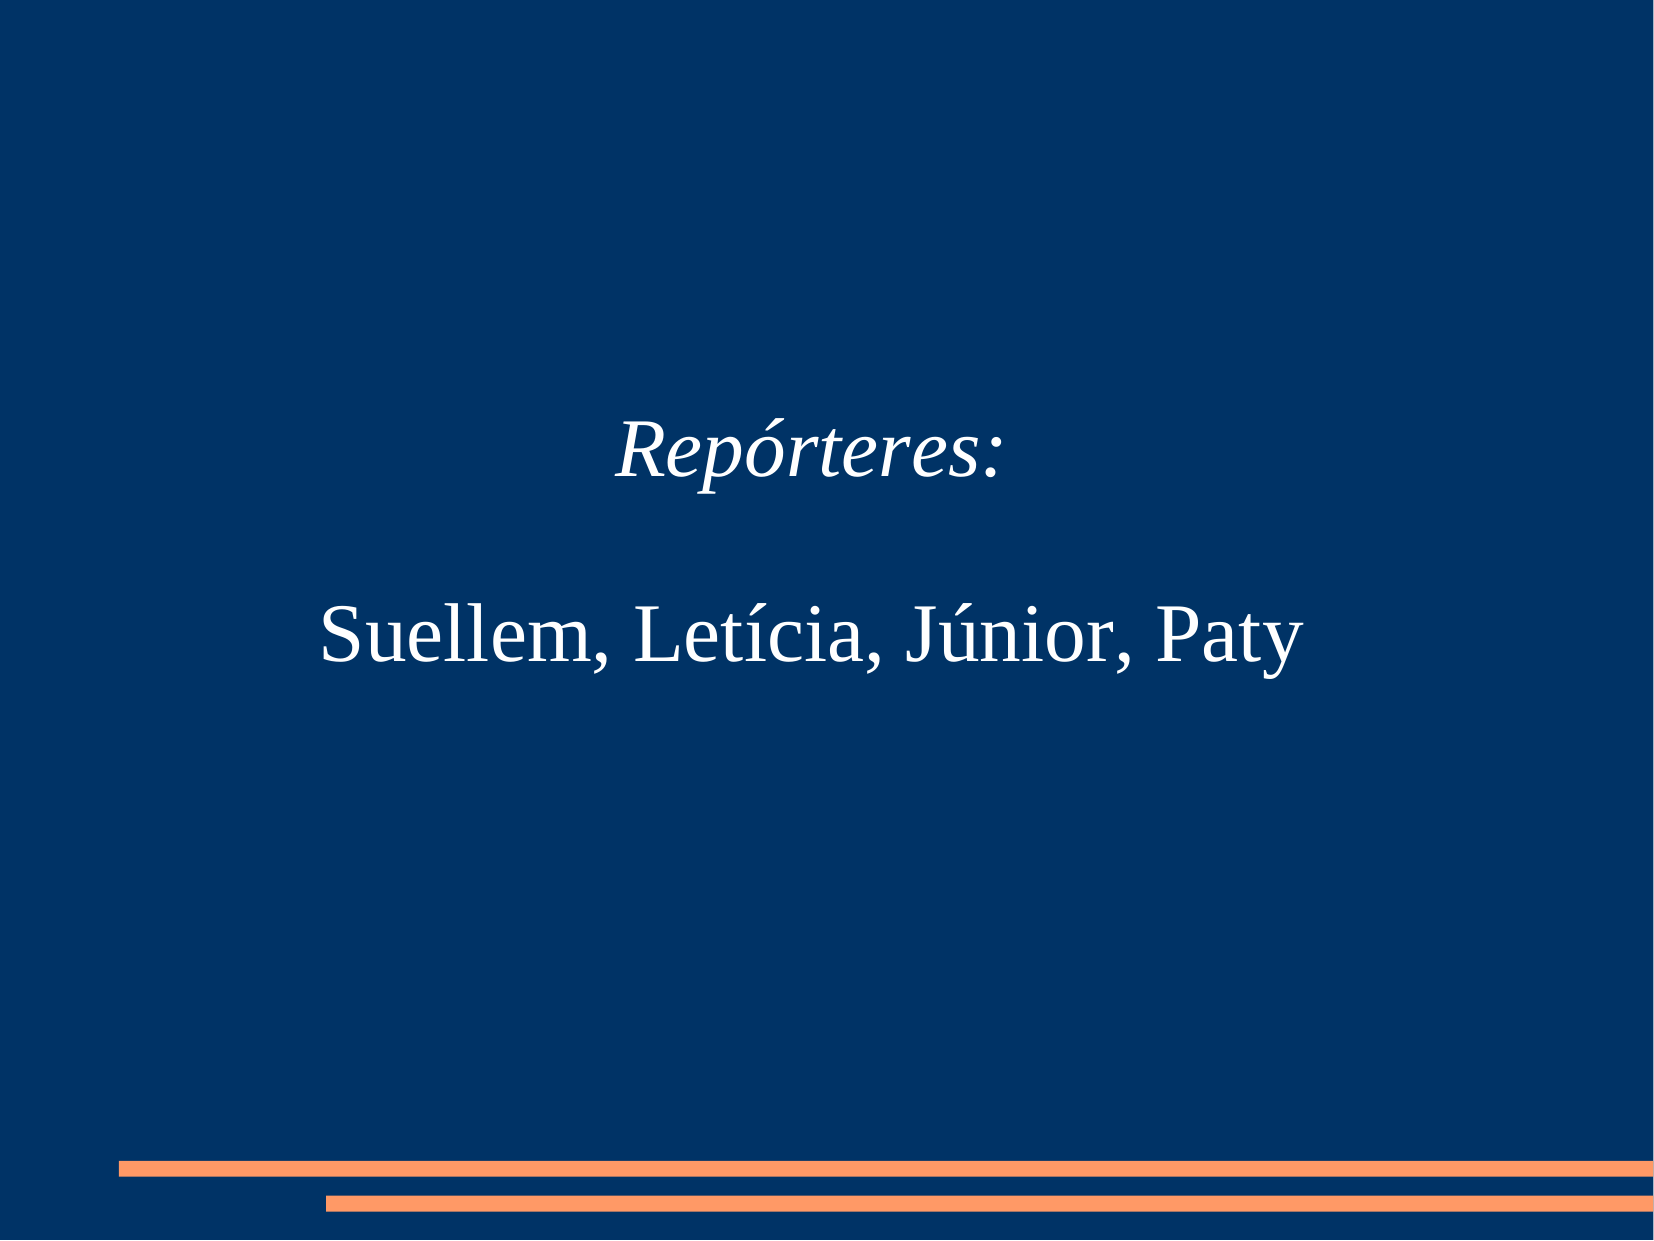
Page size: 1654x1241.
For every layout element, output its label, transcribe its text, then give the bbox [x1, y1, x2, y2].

text_box Repórteres: Suellem, Letícia, Júnior, Paty [118, 402, 1506, 680]
